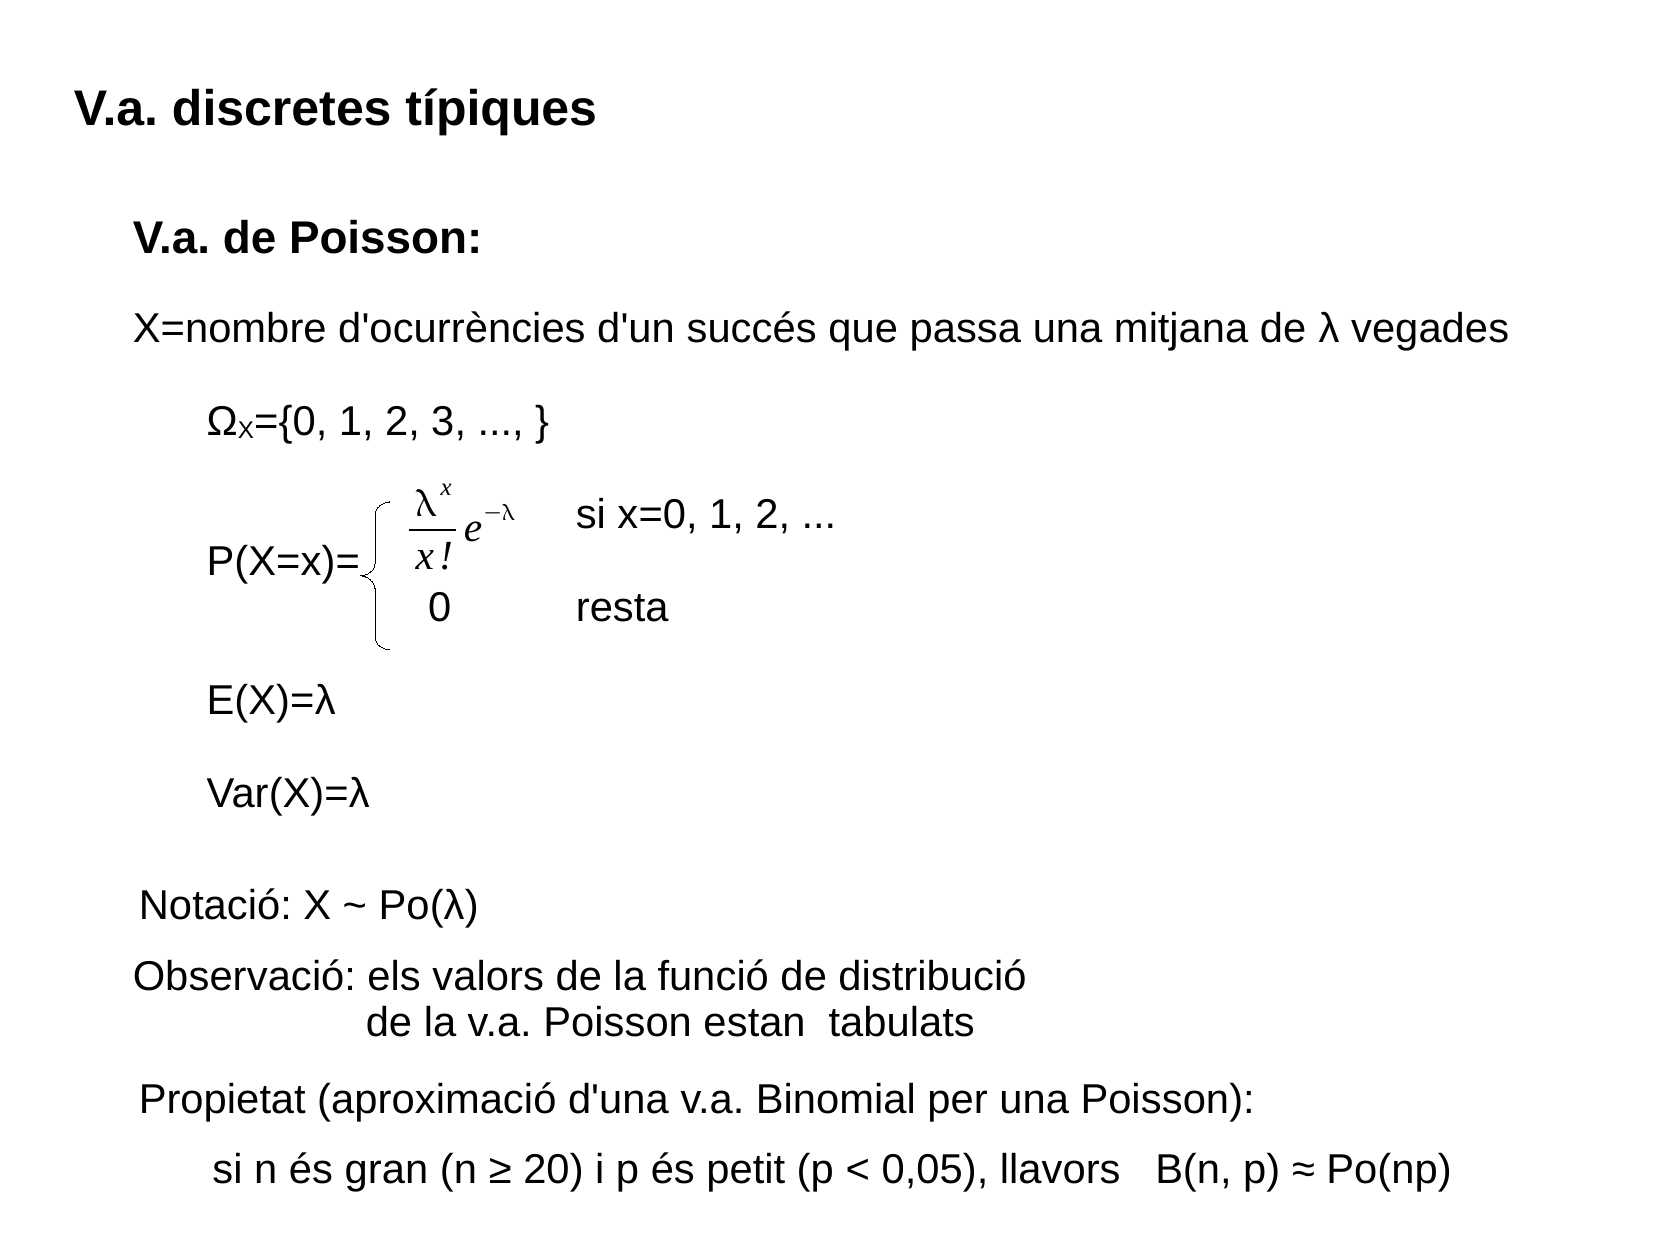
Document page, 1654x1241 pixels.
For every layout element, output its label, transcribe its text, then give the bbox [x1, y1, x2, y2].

text_box Propietat (aproximació d'una v.a. Binomial per una Poisson): si n és gran (n ≥ 20) i p és petit (p < 0,05), llavors B(n, p) ≈ Po(np) [124, 1068, 1506, 1201]
text_box V.a. de Poisson: X=nombre d'ocurrències d'un succés que passa una mitjana de λ vegades ΩX={0, 1, 2, 3, ..., } si x=0, 1, 2, ... P(X=x)= 0 resta E(X)=λ Var(X)=λ [118, 204, 1625, 1123]
text_box Observació: els valors de la funció de distribució de la v.a. Poisson estan tabulats [118, 944, 1359, 1054]
text_box V.a. discretes típiques [59, 72, 739, 145]
chart [401, 473, 522, 579]
text_box Notació: X ~ Po(λ) [124, 874, 680, 939]
